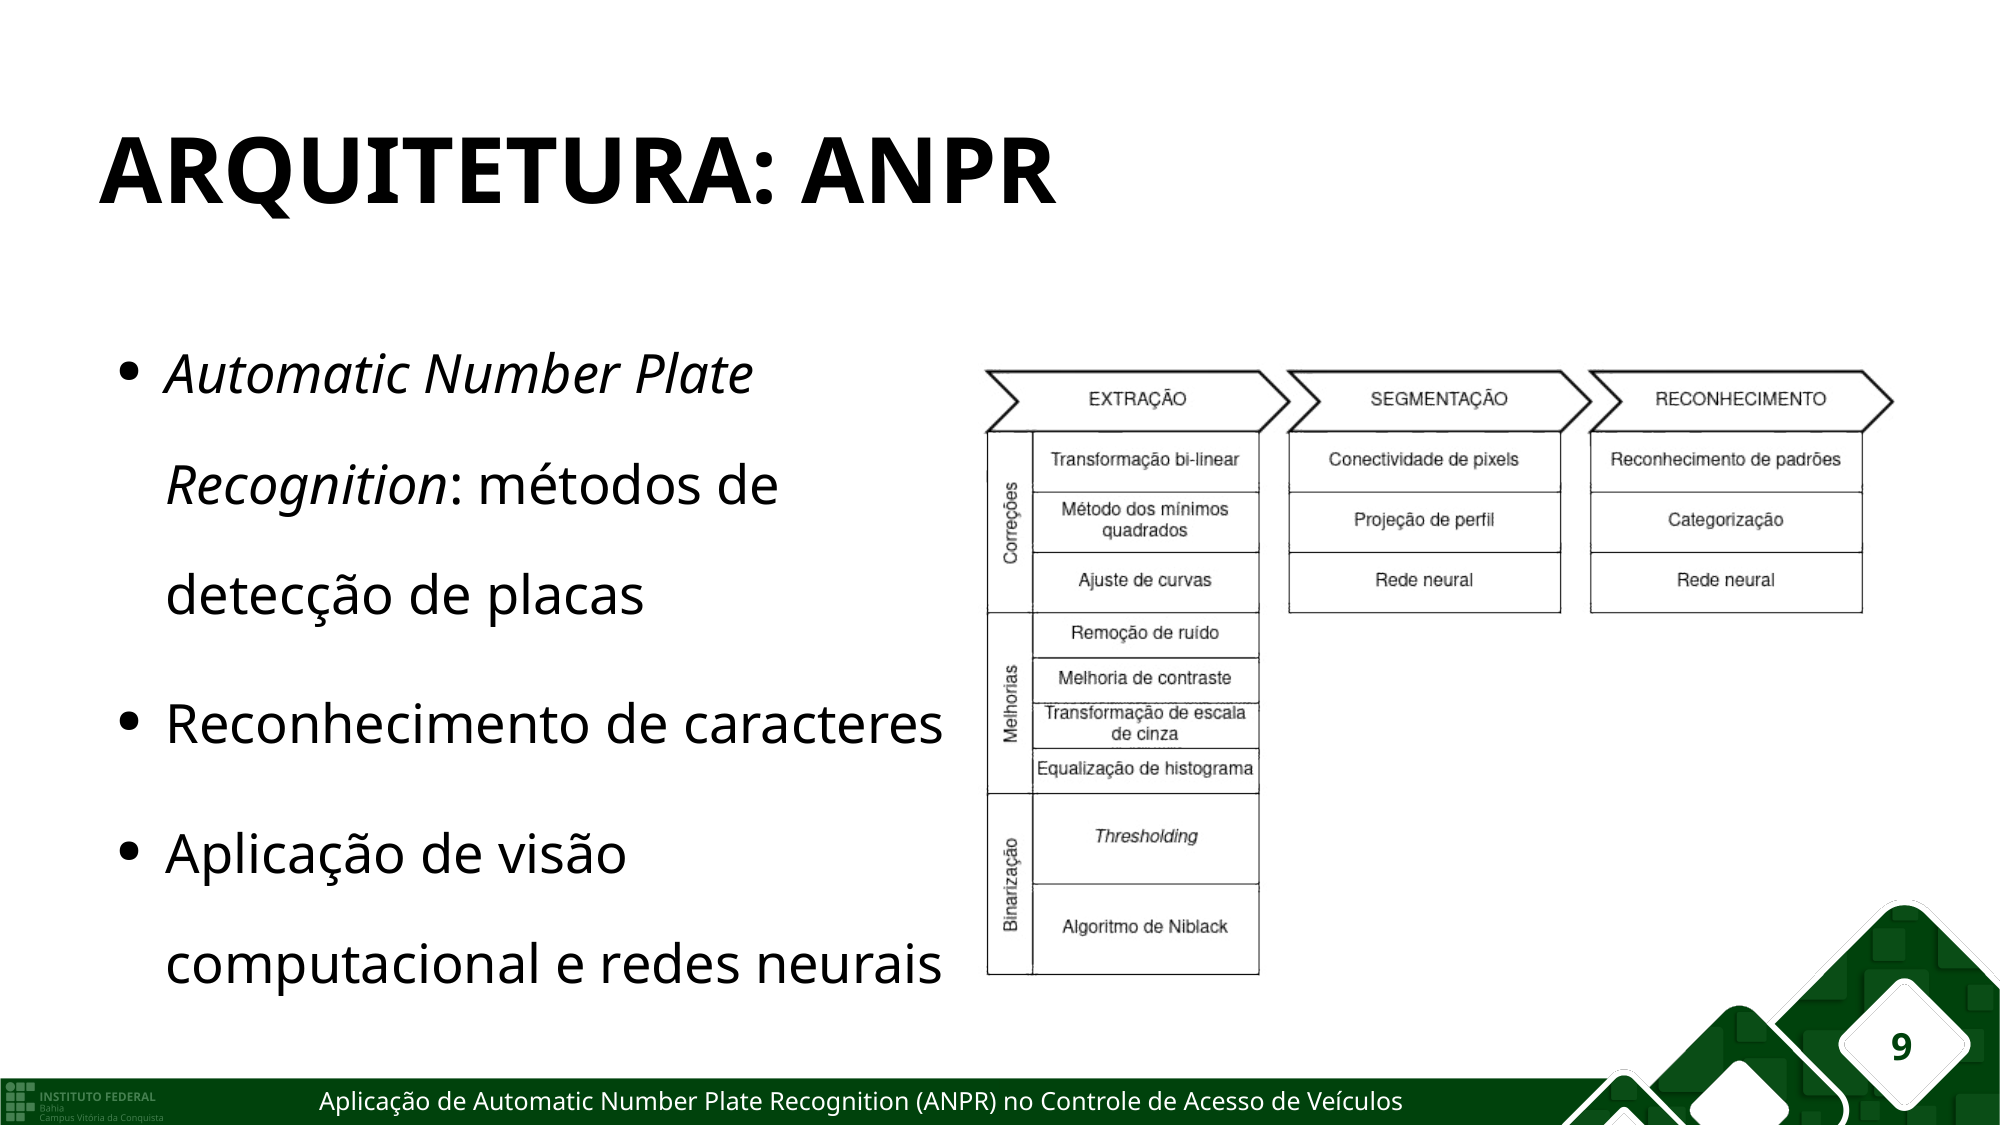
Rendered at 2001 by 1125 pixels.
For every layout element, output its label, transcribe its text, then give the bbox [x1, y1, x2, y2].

list Automatic Number Plate Recognition: métodos de detecção de placas Reconhecimento de caracteres Aplicação de visão computacional e redes neurais [99, 299, 957, 1014]
title ARQUITETURA: ANPR [99, 59, 1900, 277]
picture [0, 362, 2000, 1125]
